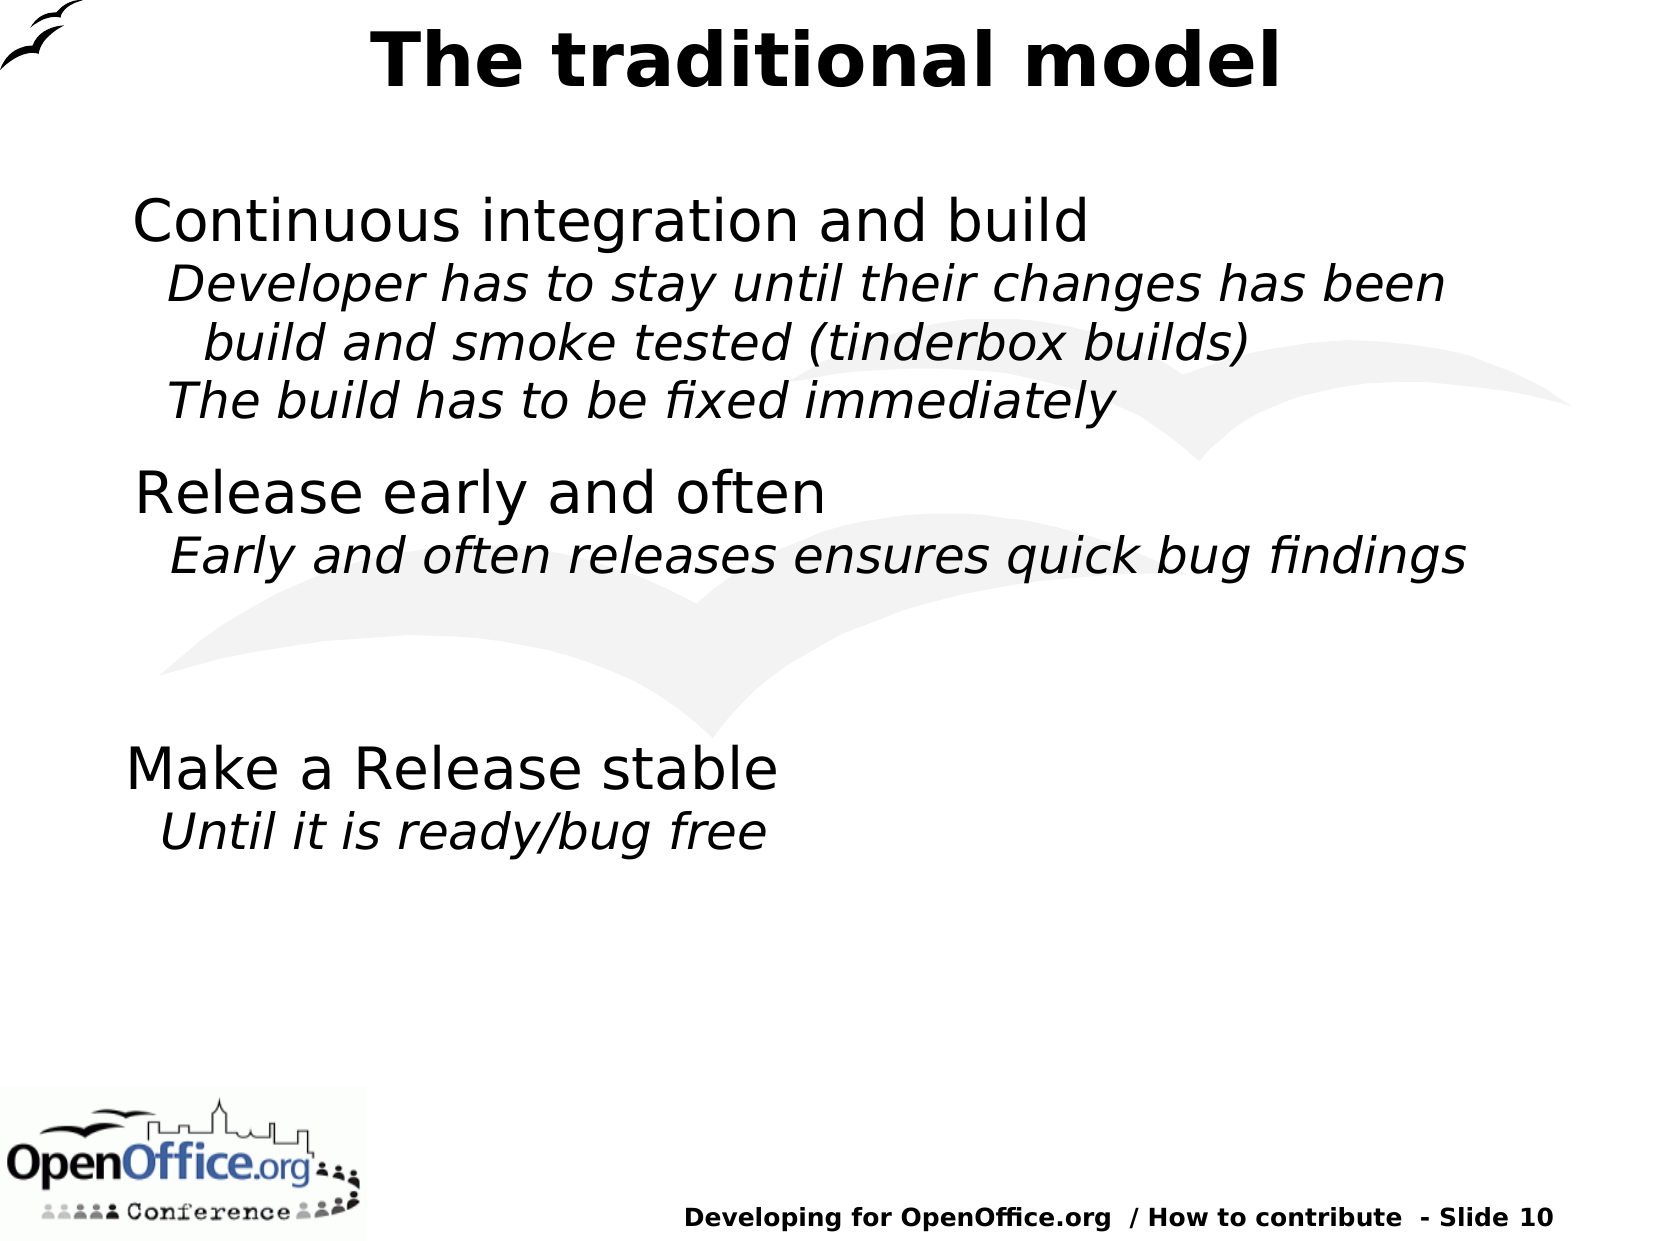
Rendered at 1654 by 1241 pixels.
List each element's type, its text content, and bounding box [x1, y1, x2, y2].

picture [0, 1086, 367, 1241]
text_box Continuous integration and build Developer has to stay until their changes has been build and smoke tested (tinderbox builds) The build has to be fixed immediately [96, 187, 1531, 449]
text_box Release early and often Early and often releases ensures quick bug findings [99, 459, 1525, 633]
title The traditional model [0, 0, 1654, 121]
text_box Make a Release stable Until it is ready/bug free [89, 735, 1531, 951]
